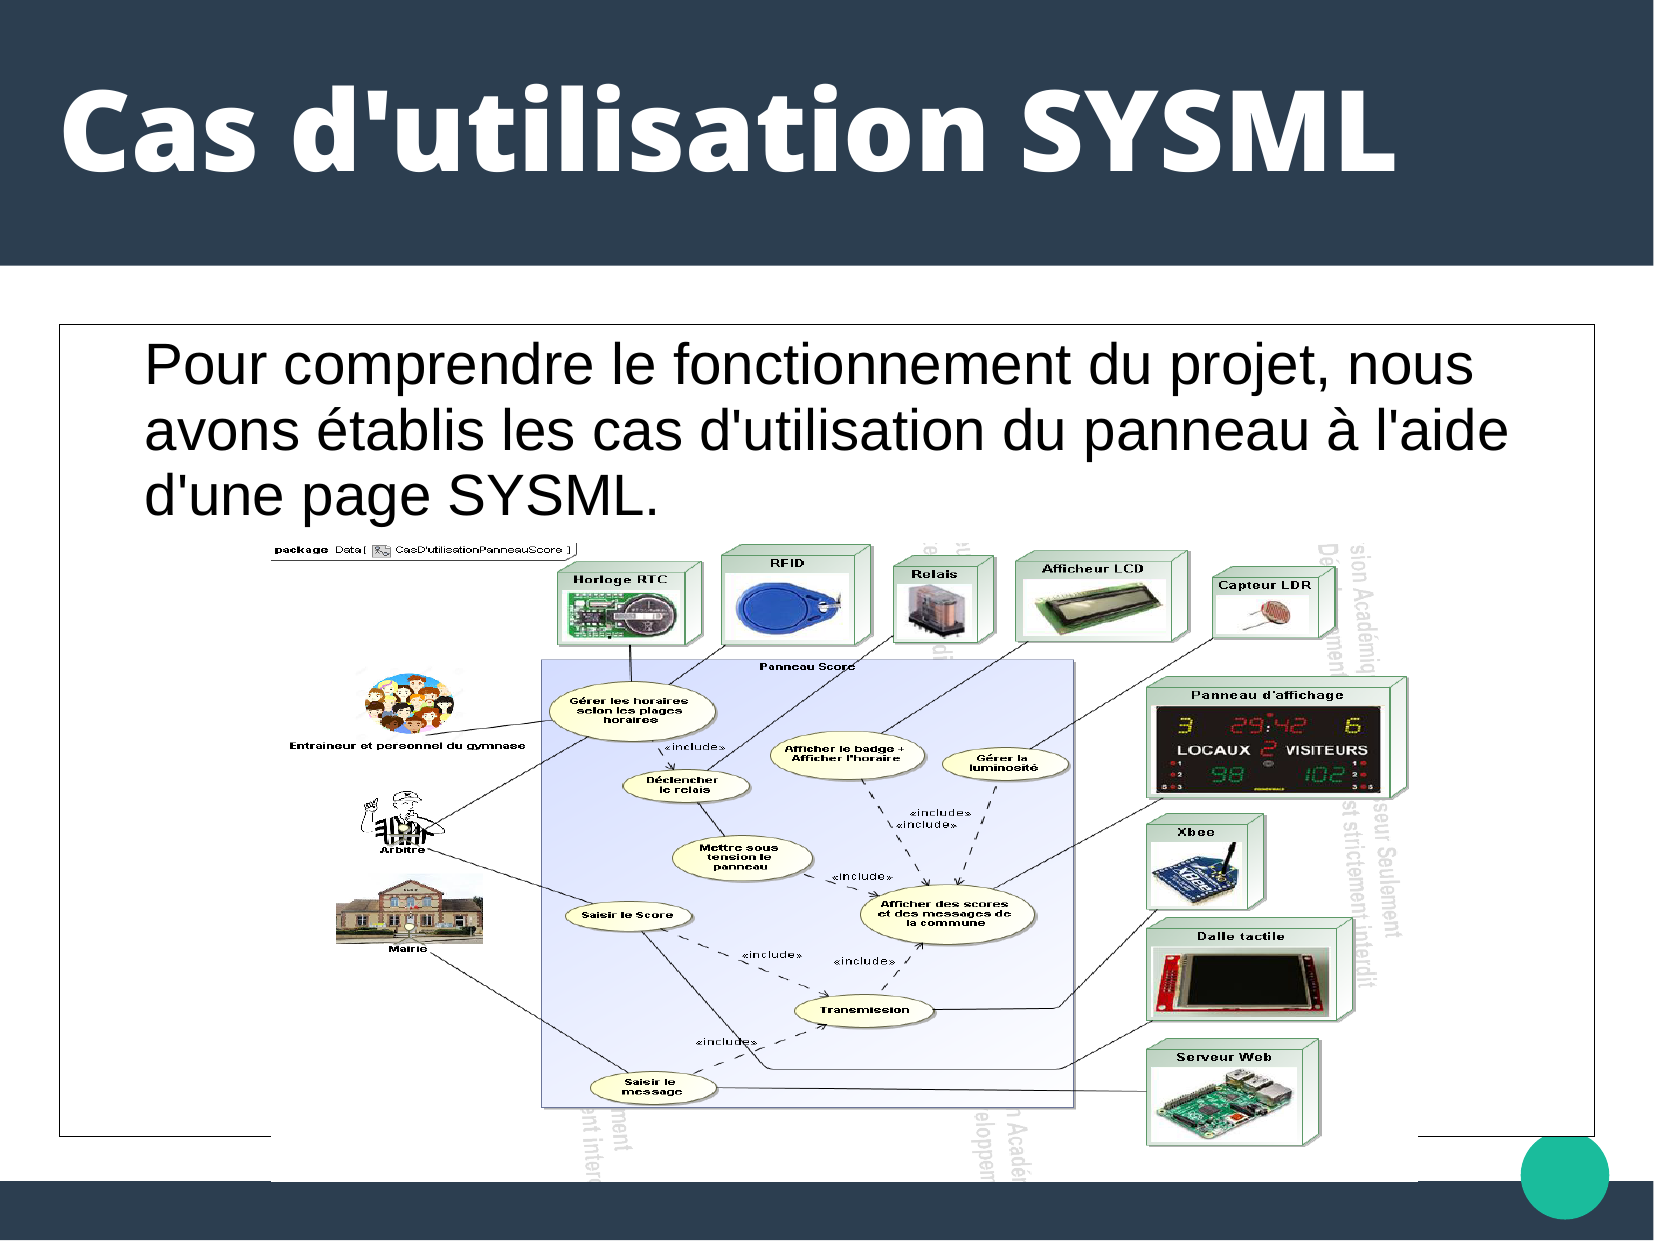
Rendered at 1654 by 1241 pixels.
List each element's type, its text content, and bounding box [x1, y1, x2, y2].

picture [271, 543, 1418, 1182]
title Cas d'utilisation SYSML [59, 49, 1595, 207]
text_box Pour comprendre le fonctionnement du projet, nous avons établis les cas d'utilisation du panneau à l'aide d'une page SYSML. [59, 324, 1595, 1137]
